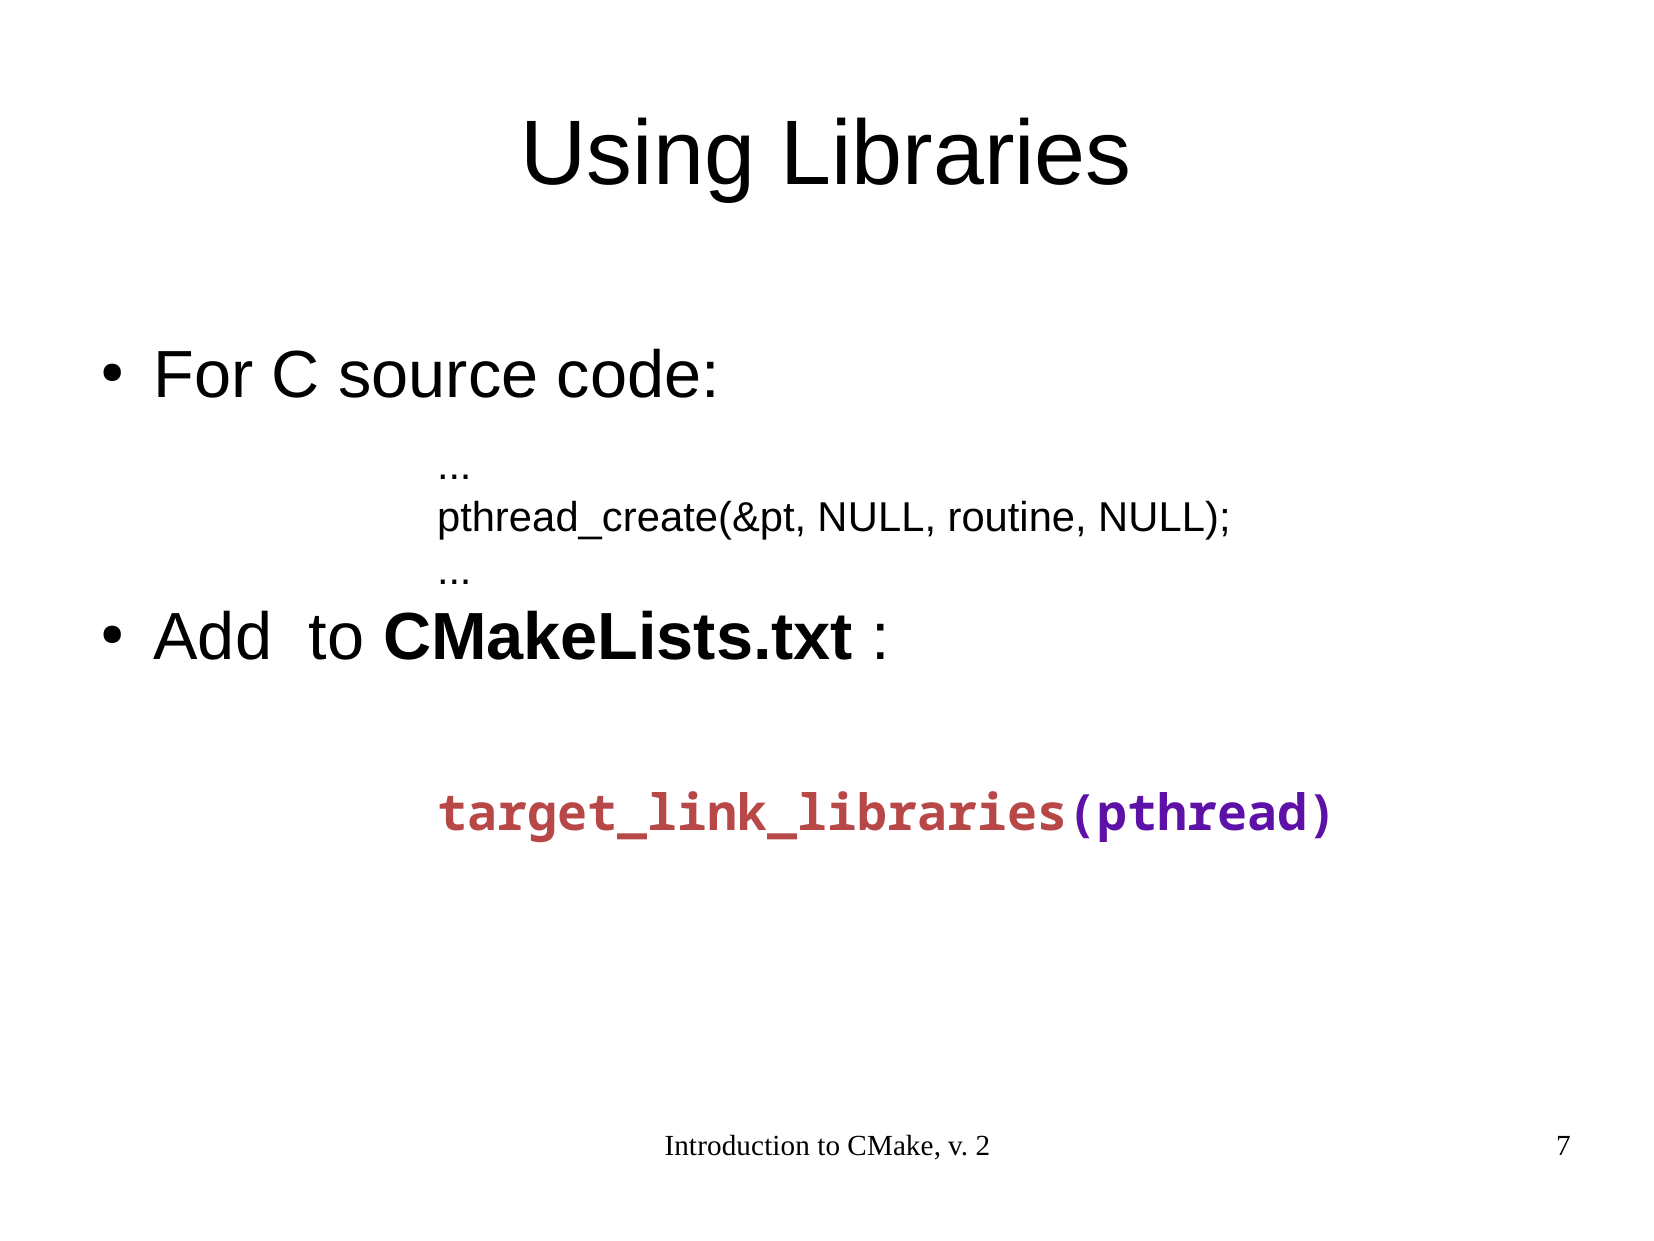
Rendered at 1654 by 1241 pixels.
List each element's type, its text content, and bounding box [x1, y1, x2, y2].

title Using Libraries [82, 49, 1571, 257]
list For C source code: ... pthread_create(&pt, NULL, routine, NULL); ... Add to CMakeLists.txt : target_link_libraries(pthread) [82, 337, 1571, 1044]
